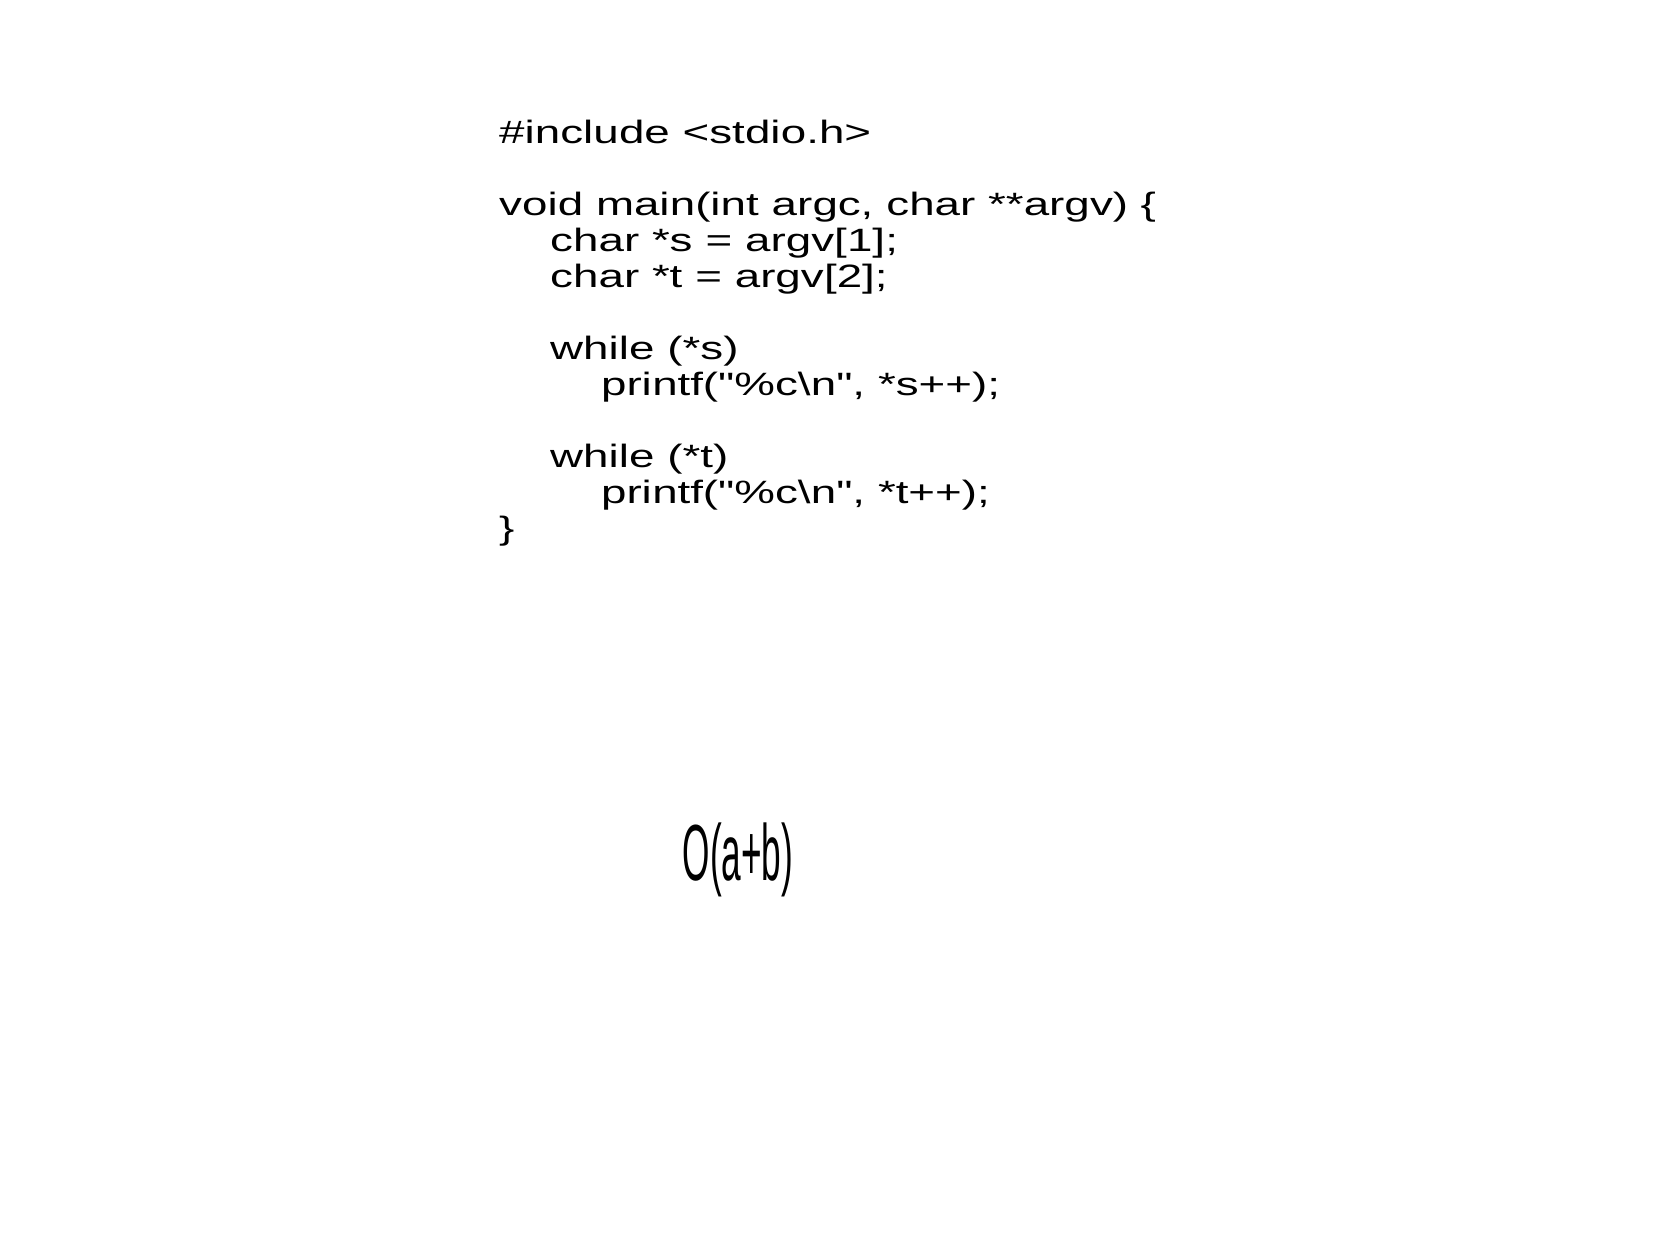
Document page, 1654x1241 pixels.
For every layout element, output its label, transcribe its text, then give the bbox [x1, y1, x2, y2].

text_box #include <stdio.h> void main(int argc, char **argv) { char *s = argv[1]; char *t = argv[2]; while (*s) printf("%c\n", *s++); while (*t) printf("%c\n", *t++); } [484, 107, 1171, 631]
text_box O(a+b) [668, 801, 808, 906]
